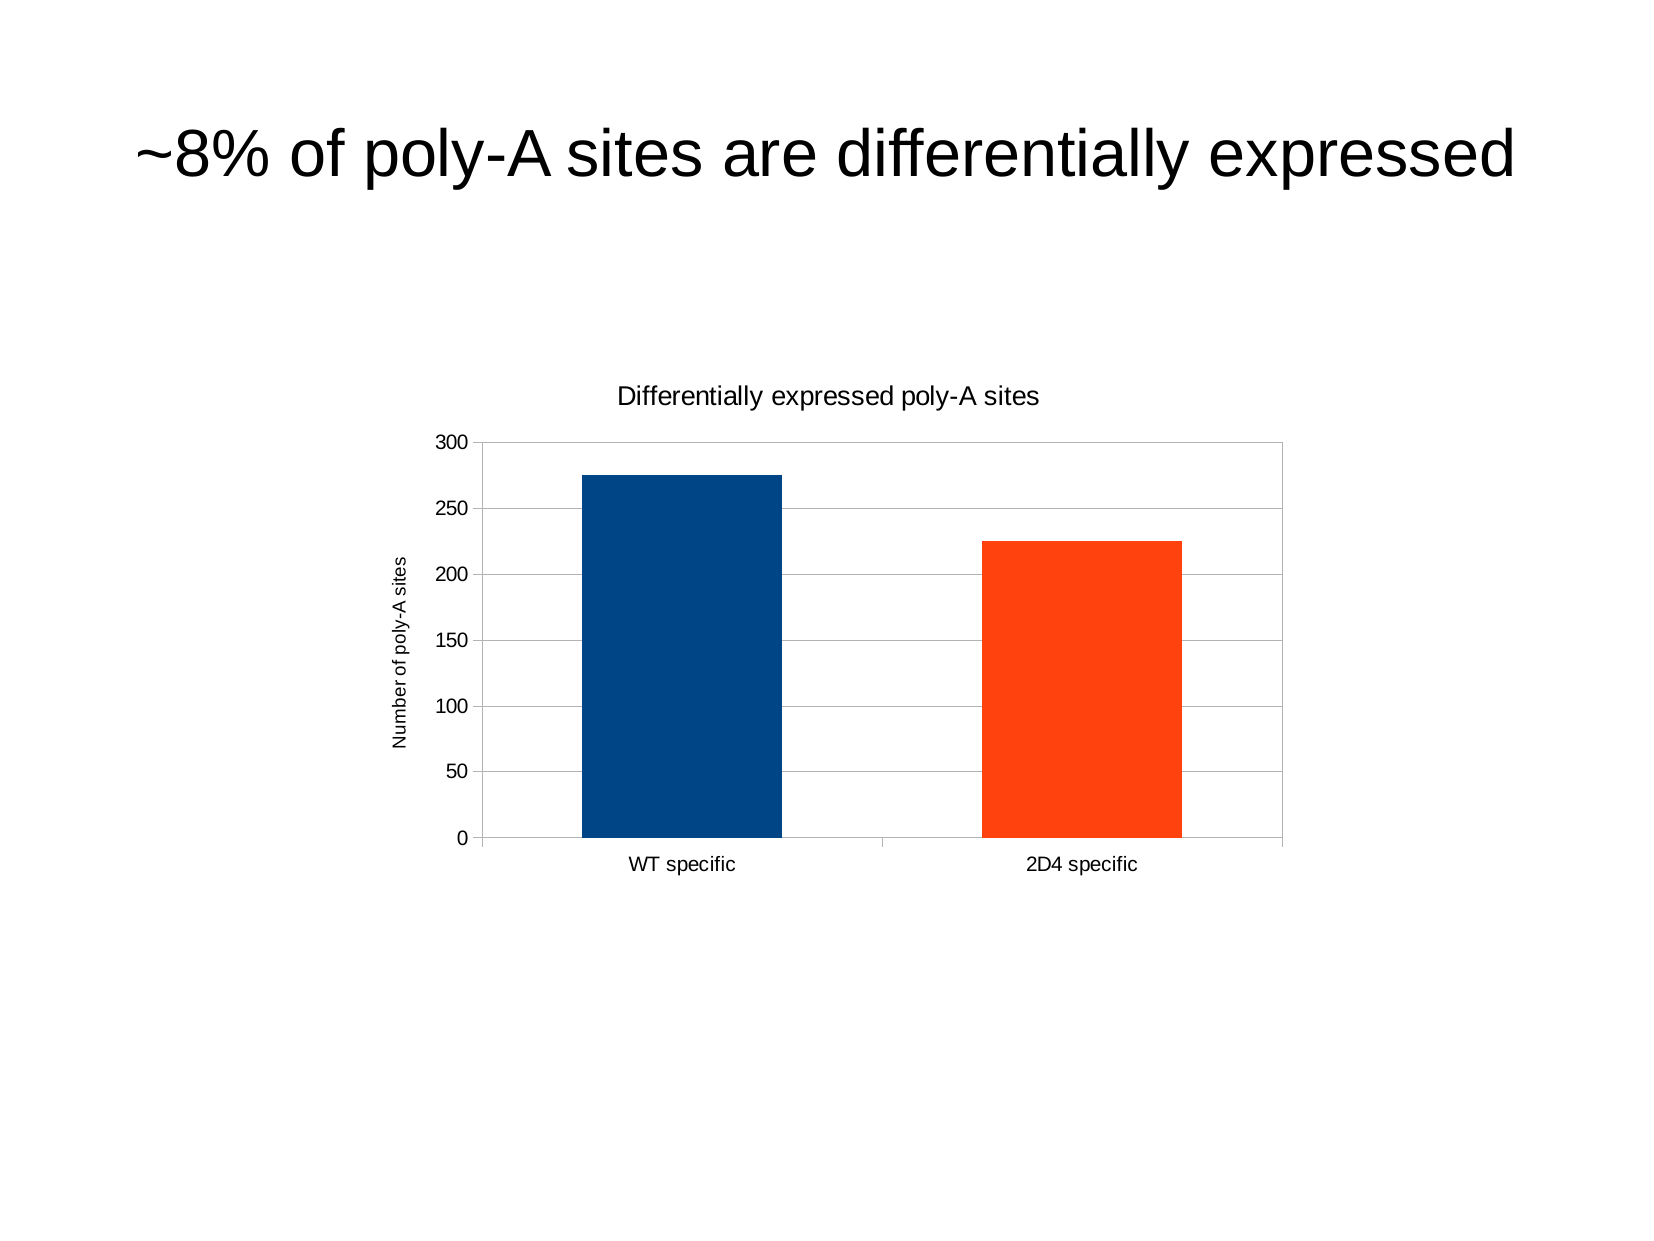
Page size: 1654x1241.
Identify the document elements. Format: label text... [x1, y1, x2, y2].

chart [356, 355, 1302, 887]
title ~8% of poly-A sites are differentially expressed [82, 49, 1571, 257]
